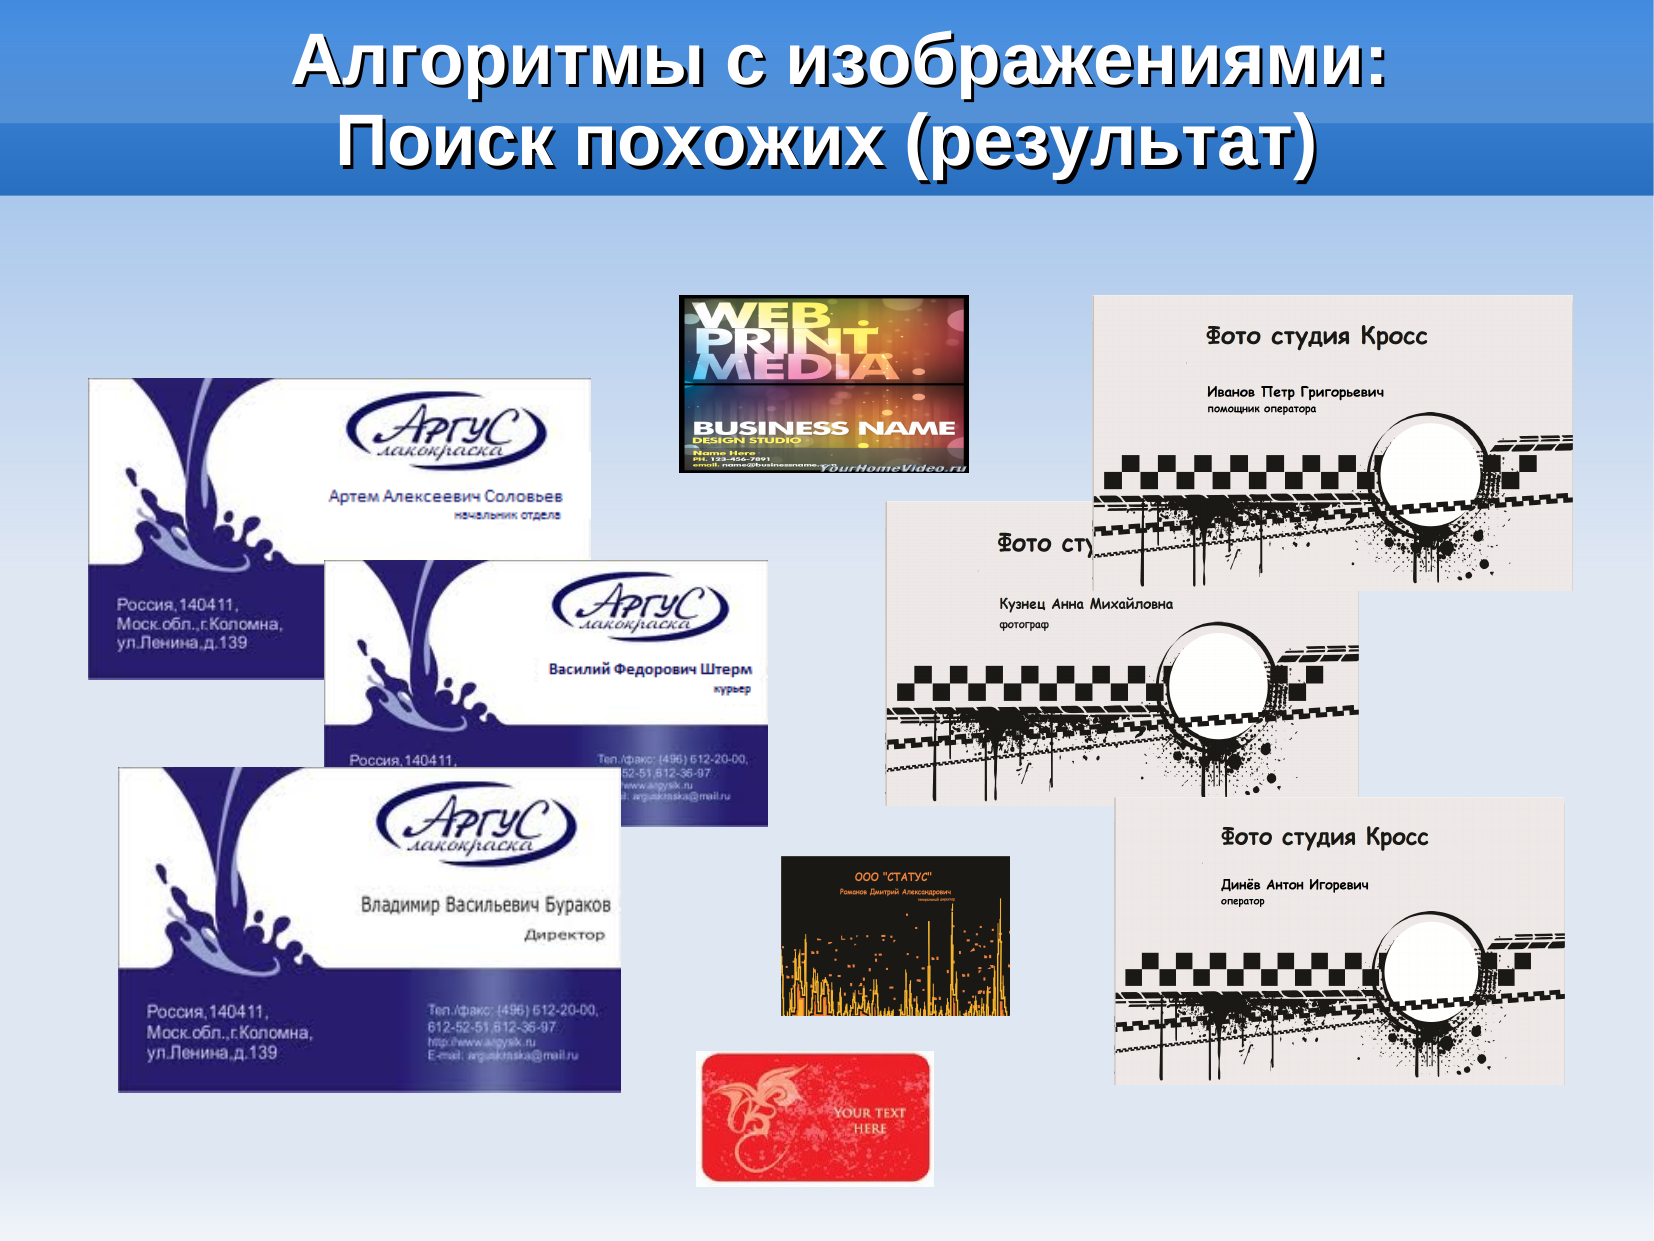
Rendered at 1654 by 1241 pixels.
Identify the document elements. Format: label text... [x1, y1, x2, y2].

picture [0, 0, 1654, 1241]
title Алгоритмы с изображениями: Поиск похожих (результат) [82, 0, 1571, 204]
